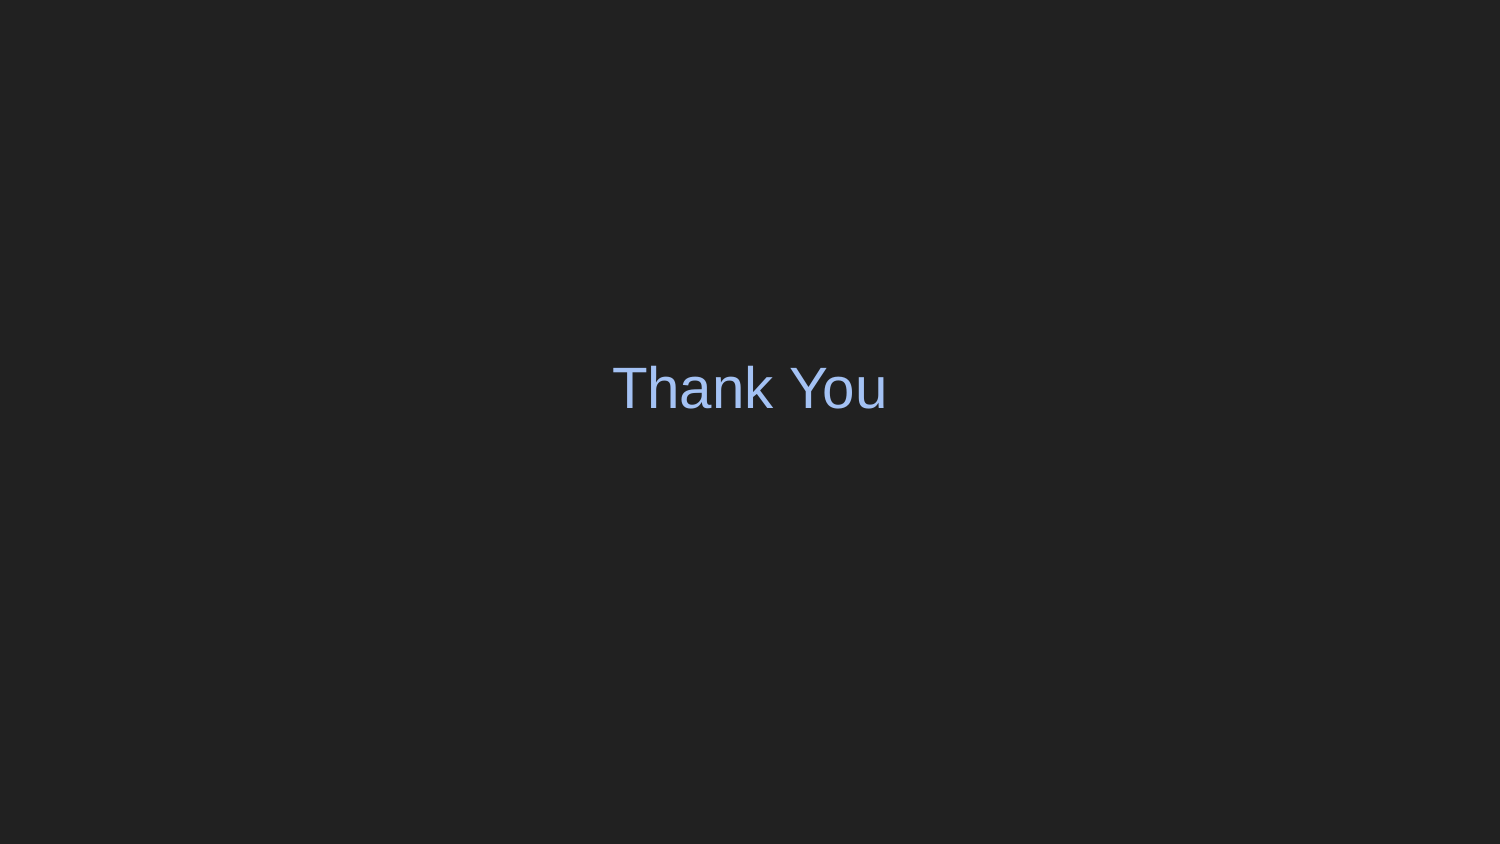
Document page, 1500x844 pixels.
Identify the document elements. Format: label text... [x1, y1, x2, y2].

title Thank You [51, 335, 1449, 430]
